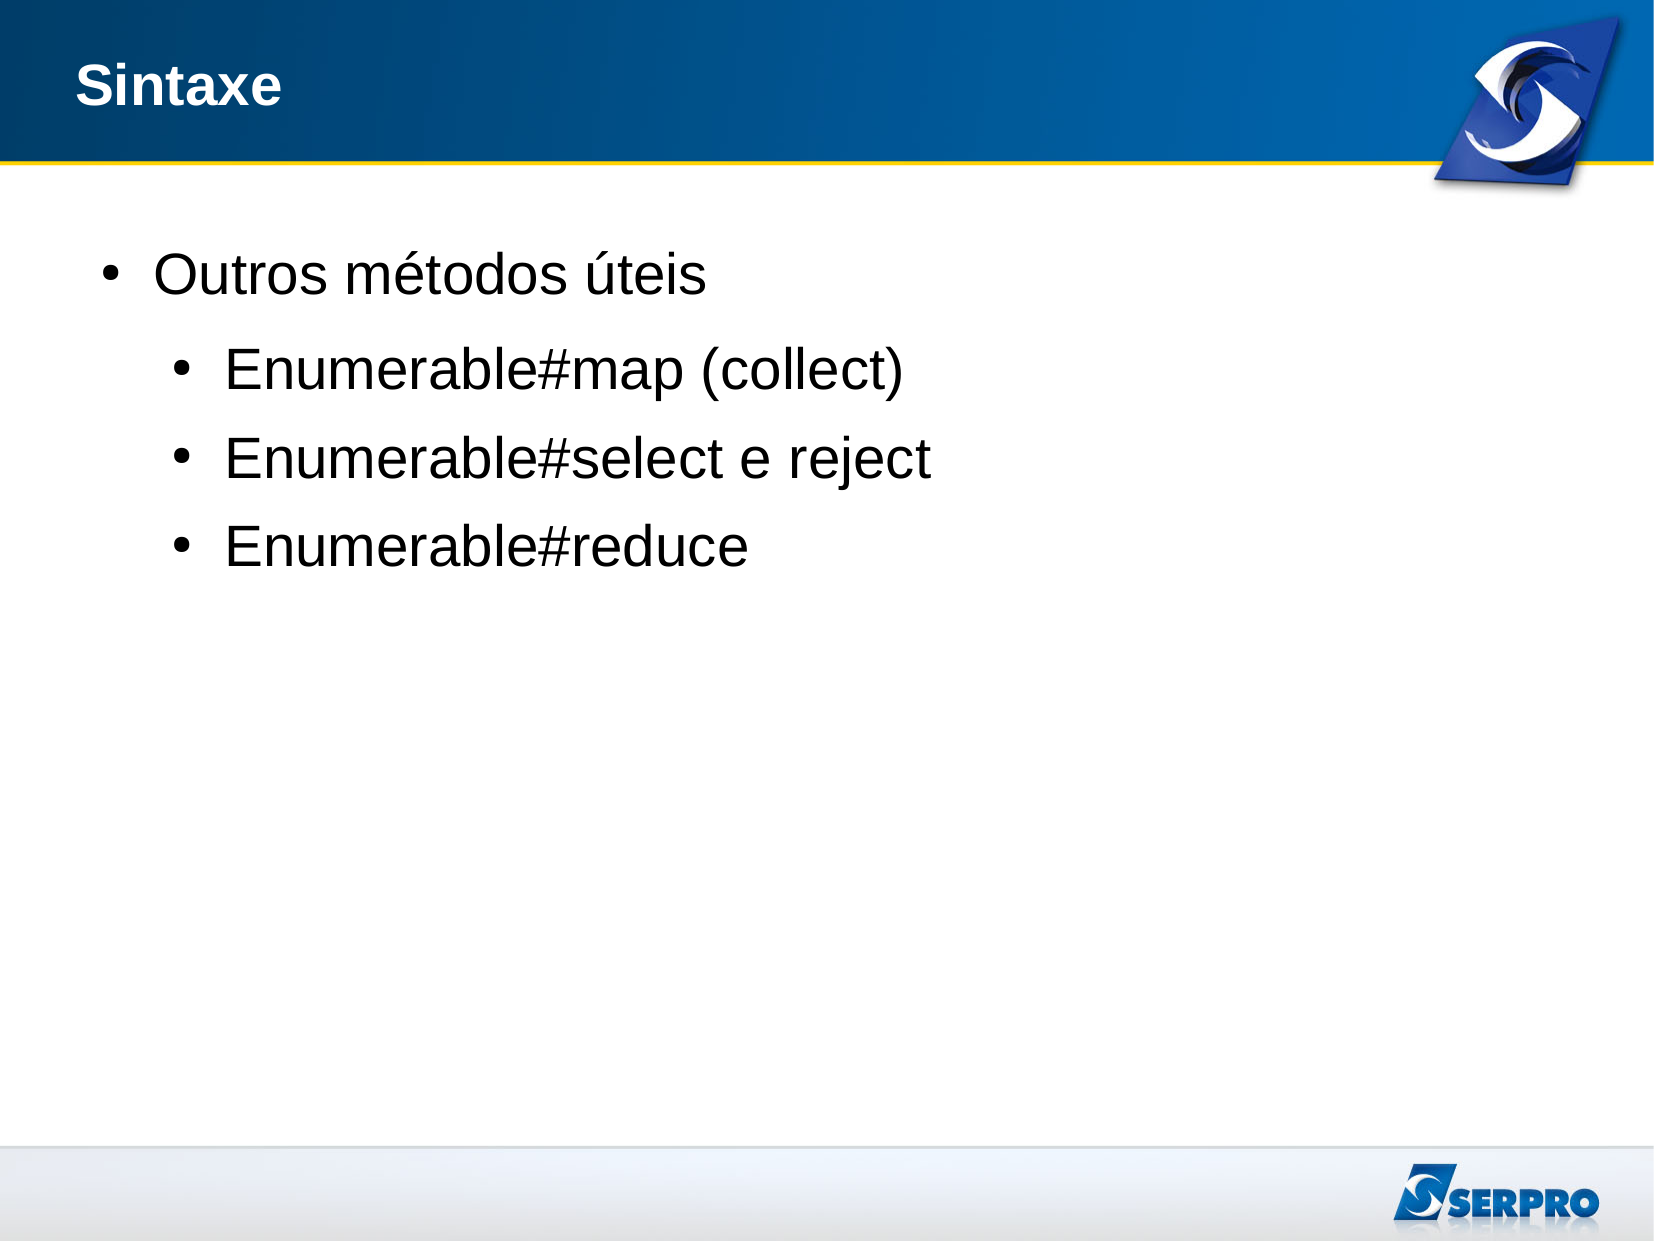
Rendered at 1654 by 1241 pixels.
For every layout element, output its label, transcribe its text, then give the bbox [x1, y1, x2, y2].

title Sintaxe [75, 41, 1434, 130]
list Outros métodos úteis Enumerable#map (collect) Enumerable#select e reject Enumerable#reduce [82, 242, 1571, 962]
picture [0, 0, 1654, 1241]
